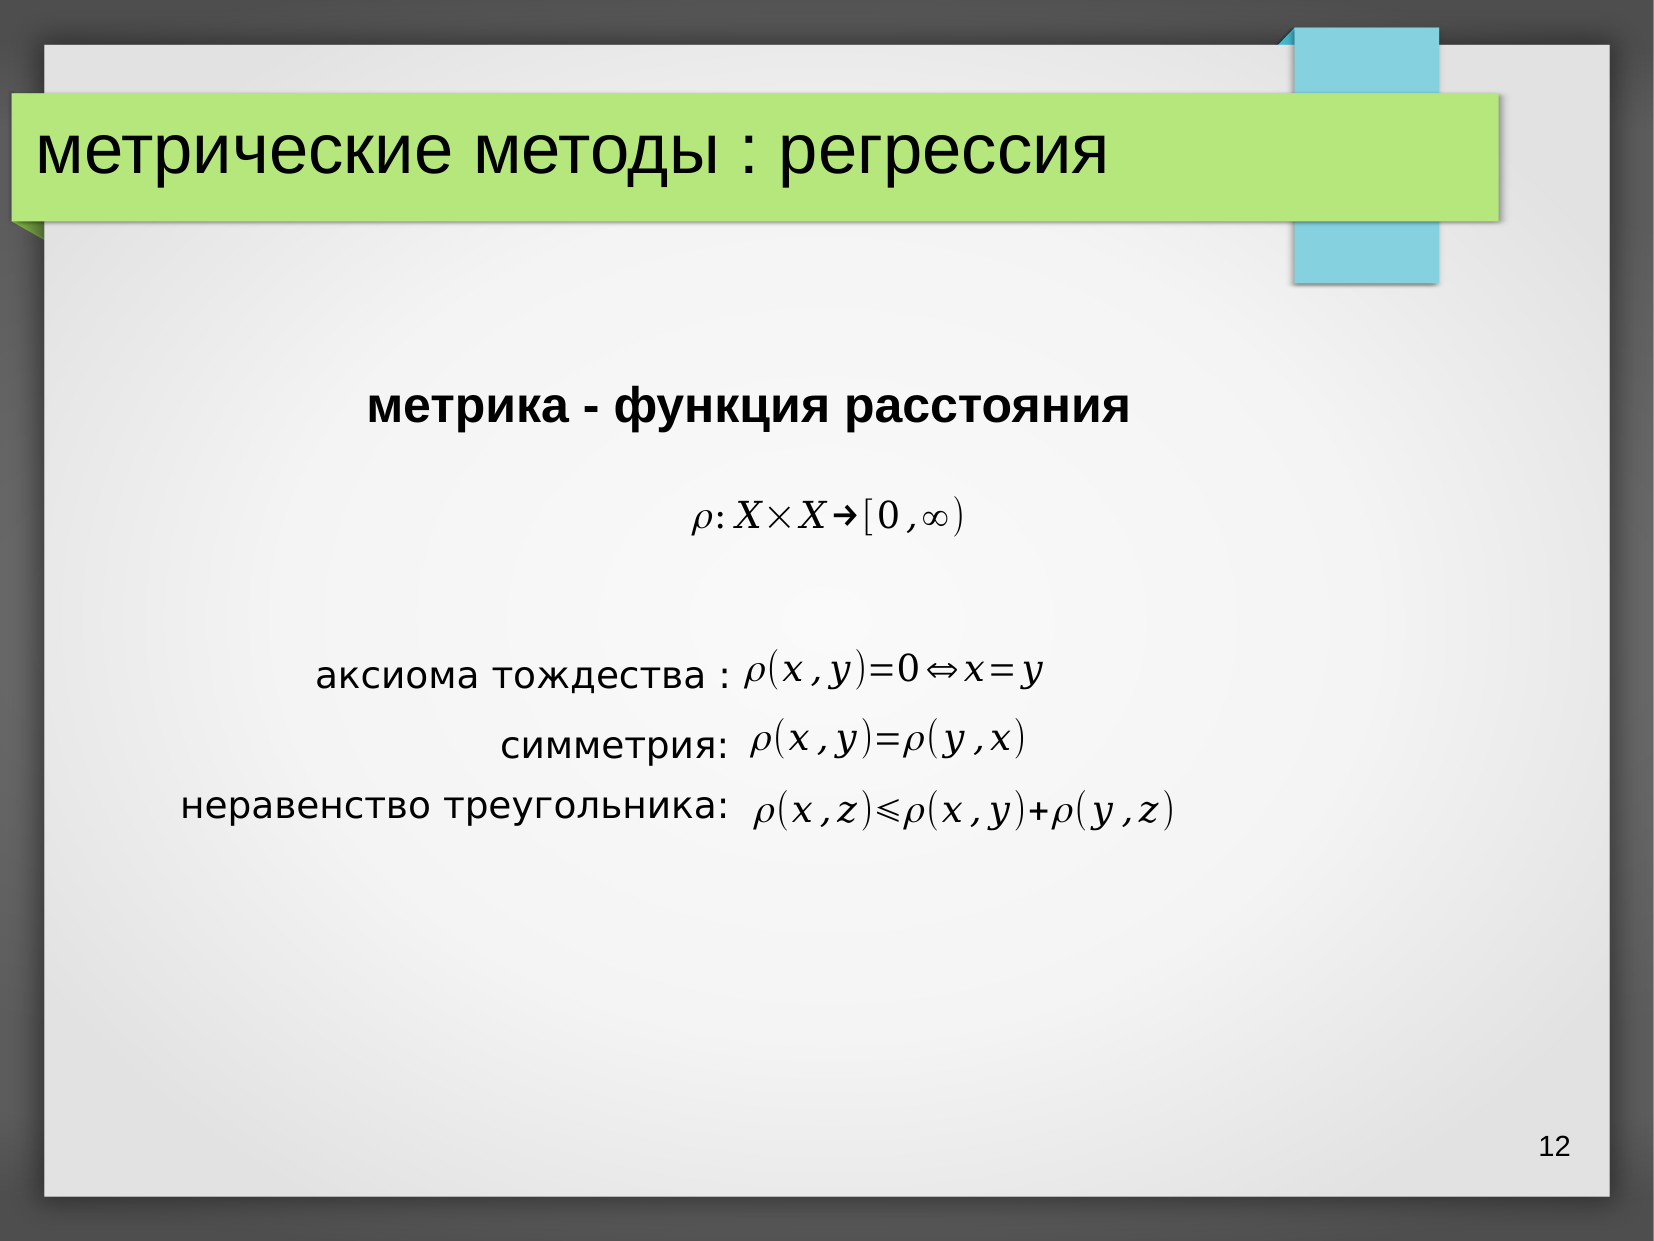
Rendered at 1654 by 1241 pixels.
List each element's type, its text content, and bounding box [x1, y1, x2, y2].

chart [685, 493, 971, 540]
picture [0, 0, 1654, 1241]
text_box симметрия: [485, 716, 756, 776]
chart [756, 716, 1033, 762]
chart [757, 646, 1052, 693]
text_box неравенство треугольника: [153, 776, 768, 847]
subtitle метрика - функция расстояния [366, 366, 1252, 446]
title метрические методы : регрессия [35, 108, 1170, 190]
chart [768, 787, 1182, 834]
text_box аксиома тождества : [300, 645, 757, 707]
